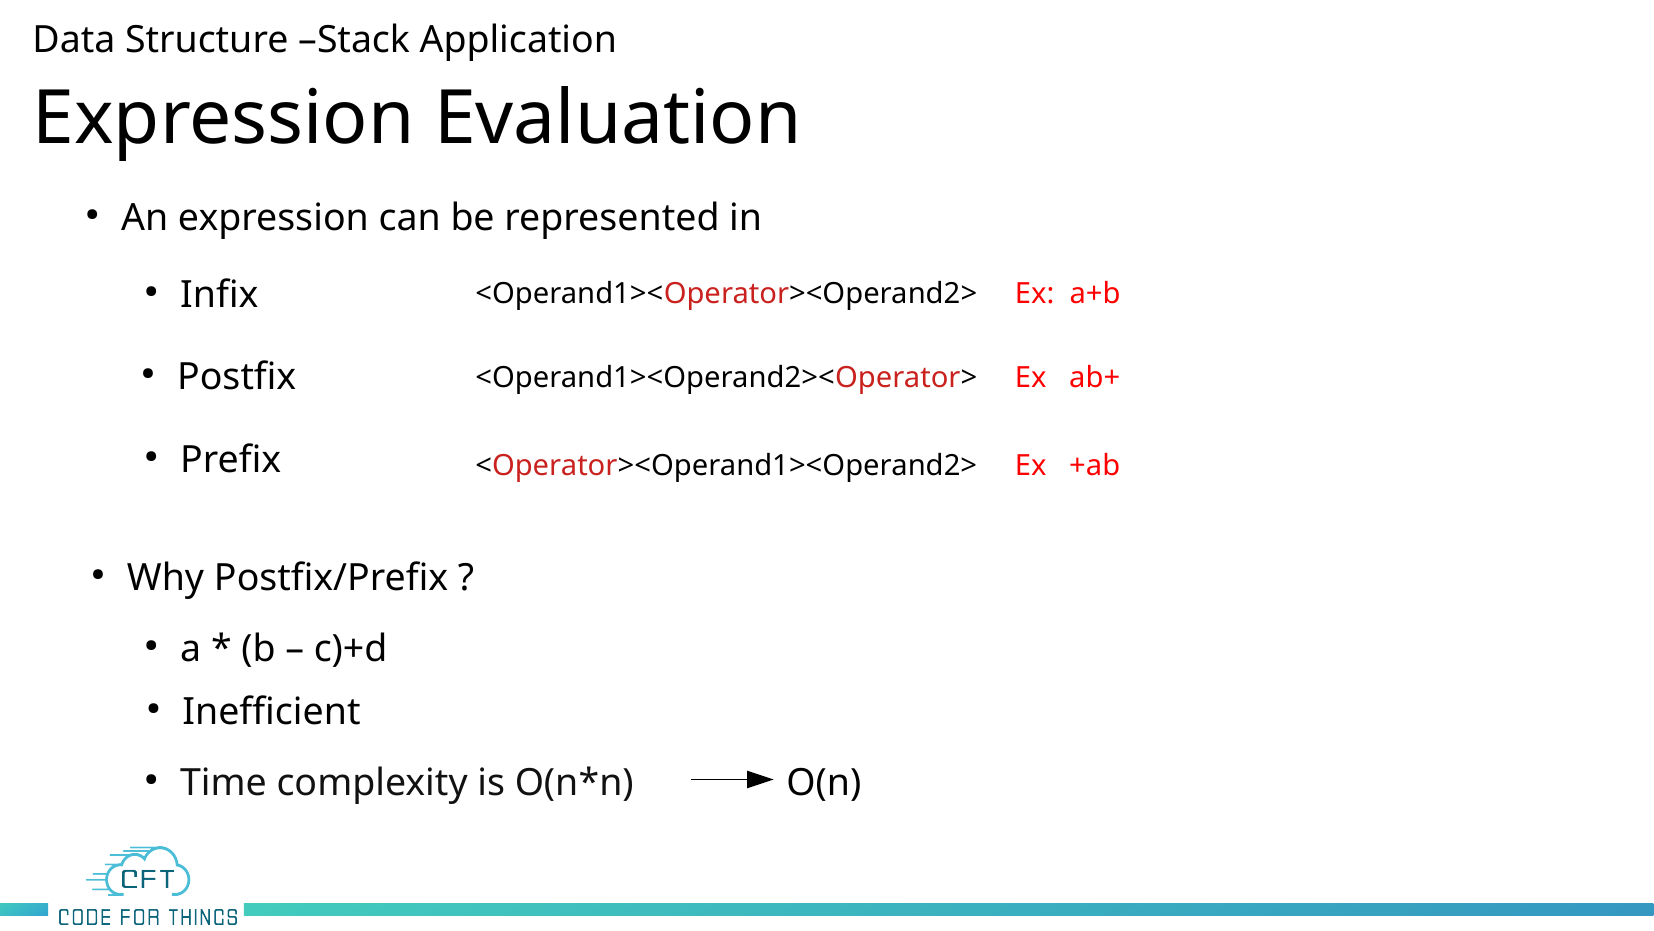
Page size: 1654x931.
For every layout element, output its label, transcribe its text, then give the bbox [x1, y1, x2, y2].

picture [59, 846, 237, 925]
text_box An expression can be represented in [70, 183, 835, 243]
text_box a * (b – c)+d [129, 614, 445, 673]
text_box Inefficient [132, 677, 396, 736]
text_box Prefix [129, 425, 461, 485]
text_box <Operand1><Operator><Operand2> Ex: a+b [425, 265, 1241, 348]
text_box <Operator><Operand1><Operand2> Ex +ab [425, 437, 1252, 521]
text_box <Operand1><Operand2><Operator> Ex ab+ [425, 348, 1312, 432]
title Data Structure –Stack Application Expression Evaluation [32, 12, 1536, 166]
text_box Time complexity is O(n*n) O(n) [129, 748, 999, 841]
text_box Postfix [126, 342, 458, 402]
text_box Why Postfix/Prefix ? [76, 543, 512, 603]
text_box Infix [129, 259, 461, 319]
